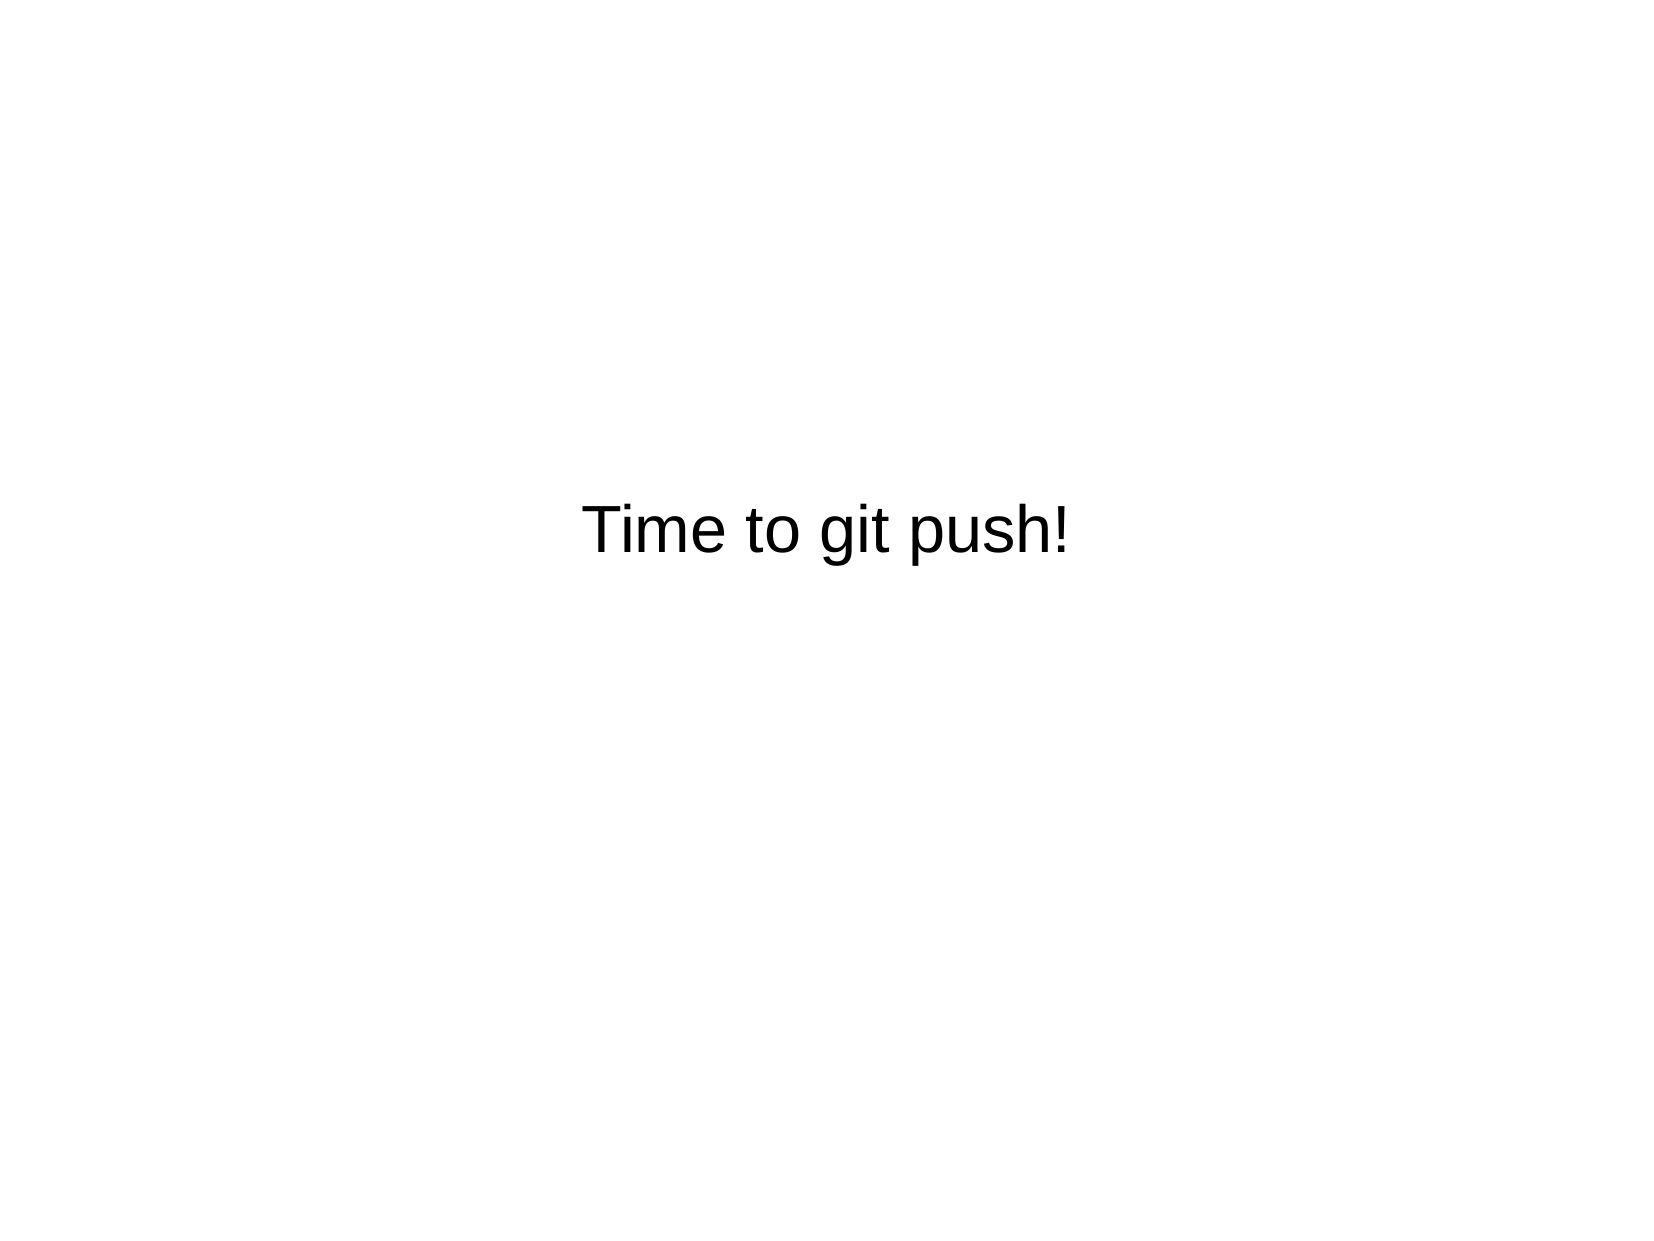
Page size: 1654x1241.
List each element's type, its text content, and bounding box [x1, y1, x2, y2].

subtitle Time to git push! [82, 49, 1571, 1010]
